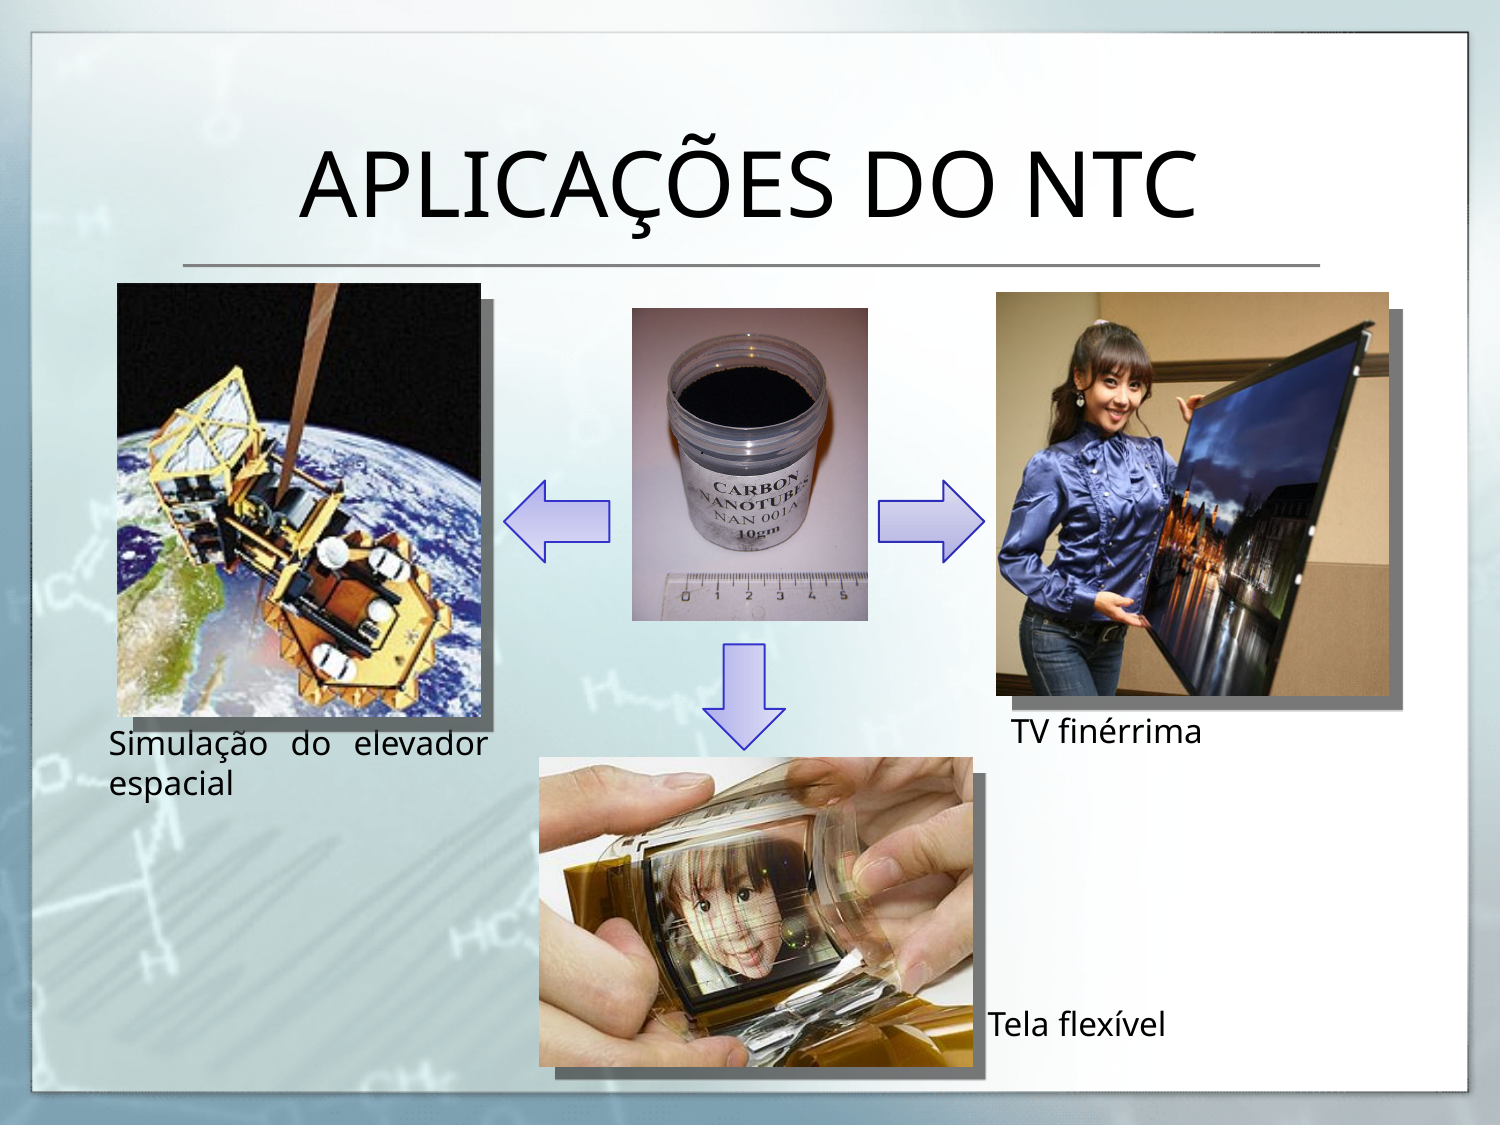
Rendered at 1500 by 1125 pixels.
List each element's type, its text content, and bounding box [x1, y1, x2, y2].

text_box [503, 480, 610, 563]
text_box APLICAÇÕES DO NTC [62, 93, 1438, 269]
text_box Simulação do elevador espacial [93, 714, 504, 810]
text_box [878, 480, 985, 563]
picture [0, 0, 1500, 1125]
text_box TV finérrima [996, 703, 1395, 758]
text_box [703, 644, 786, 750]
text_box Tela flexível [972, 996, 1372, 1051]
